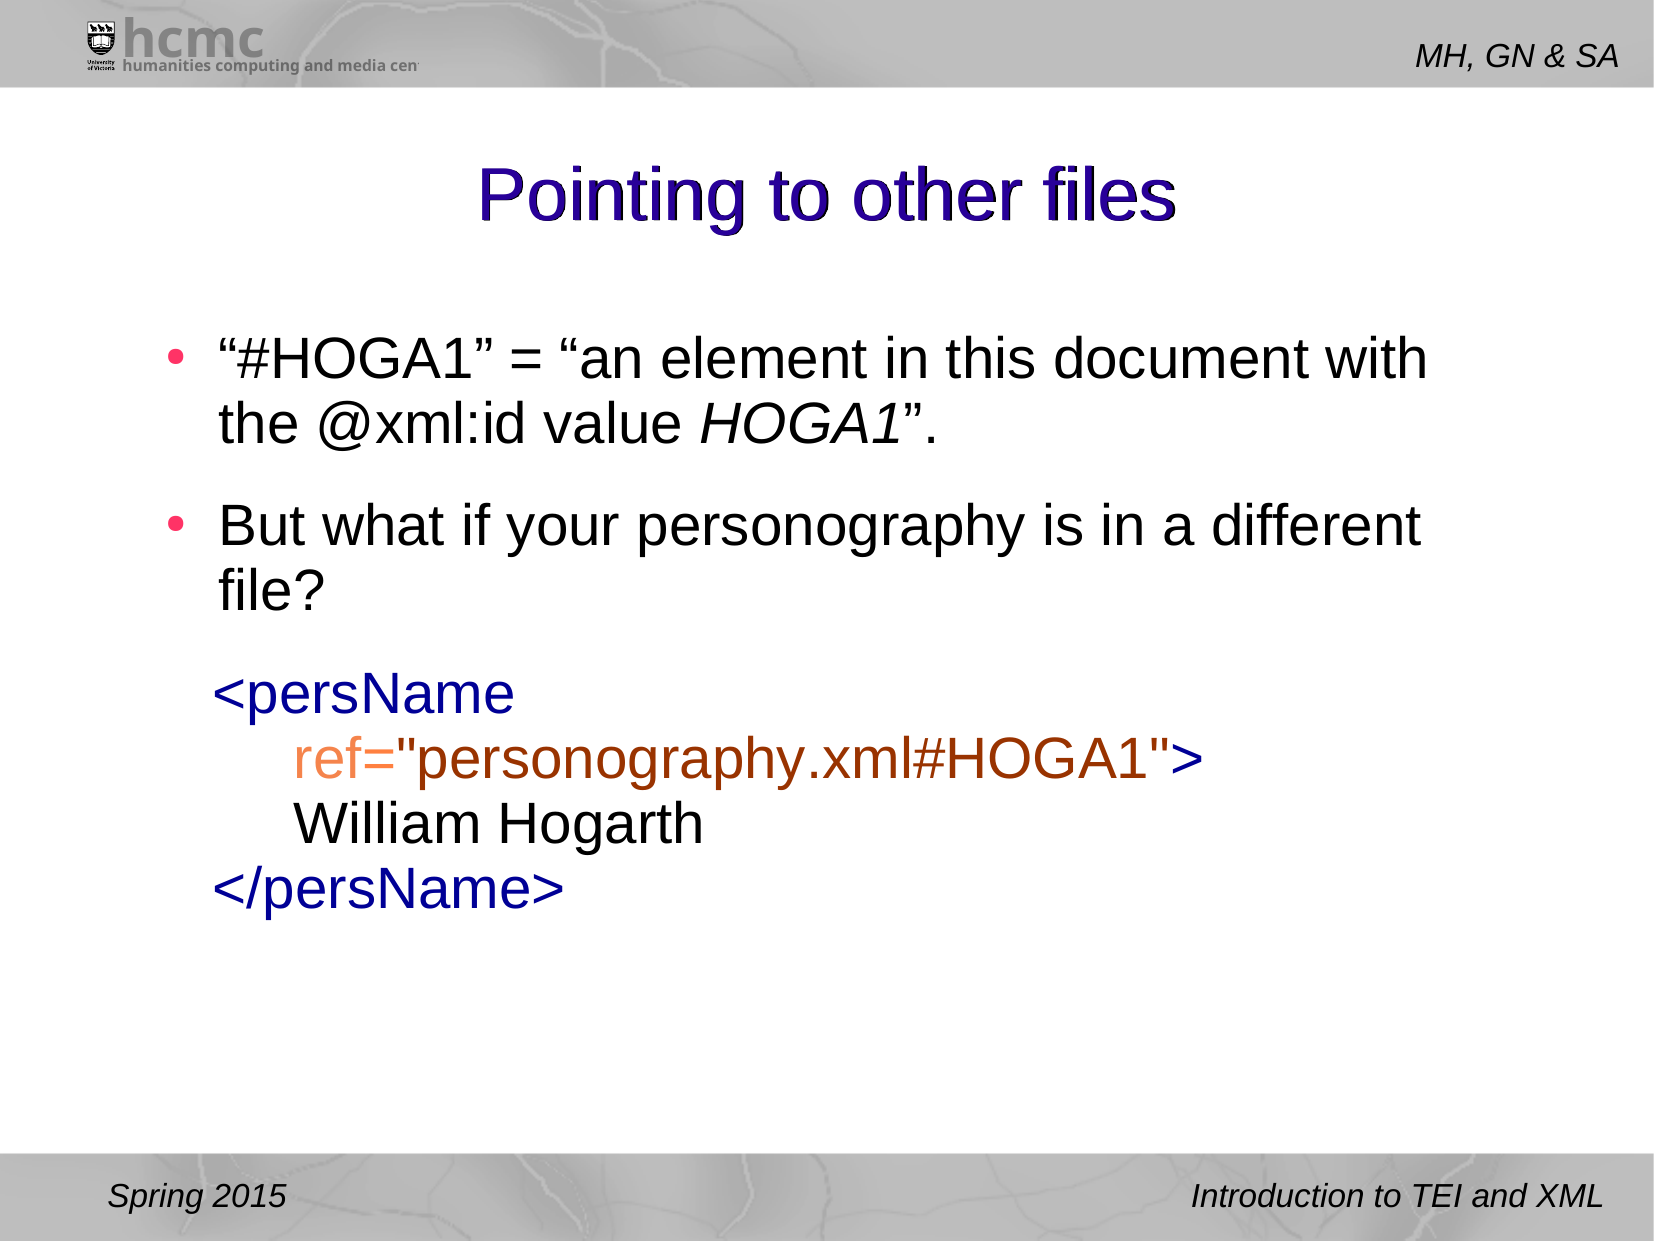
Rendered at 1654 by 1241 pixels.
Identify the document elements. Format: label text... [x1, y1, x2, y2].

picture [0, 0, 1654, 1241]
title Pointing to other files [118, 90, 1536, 298]
list “#HOGA1” = “an element in this document with the @xml:id value HOGA1”. But what if your personography is in a different file? <persName ref="personography.xml#HOGA1"> William Hogarth </persName> [147, 325, 1506, 1045]
